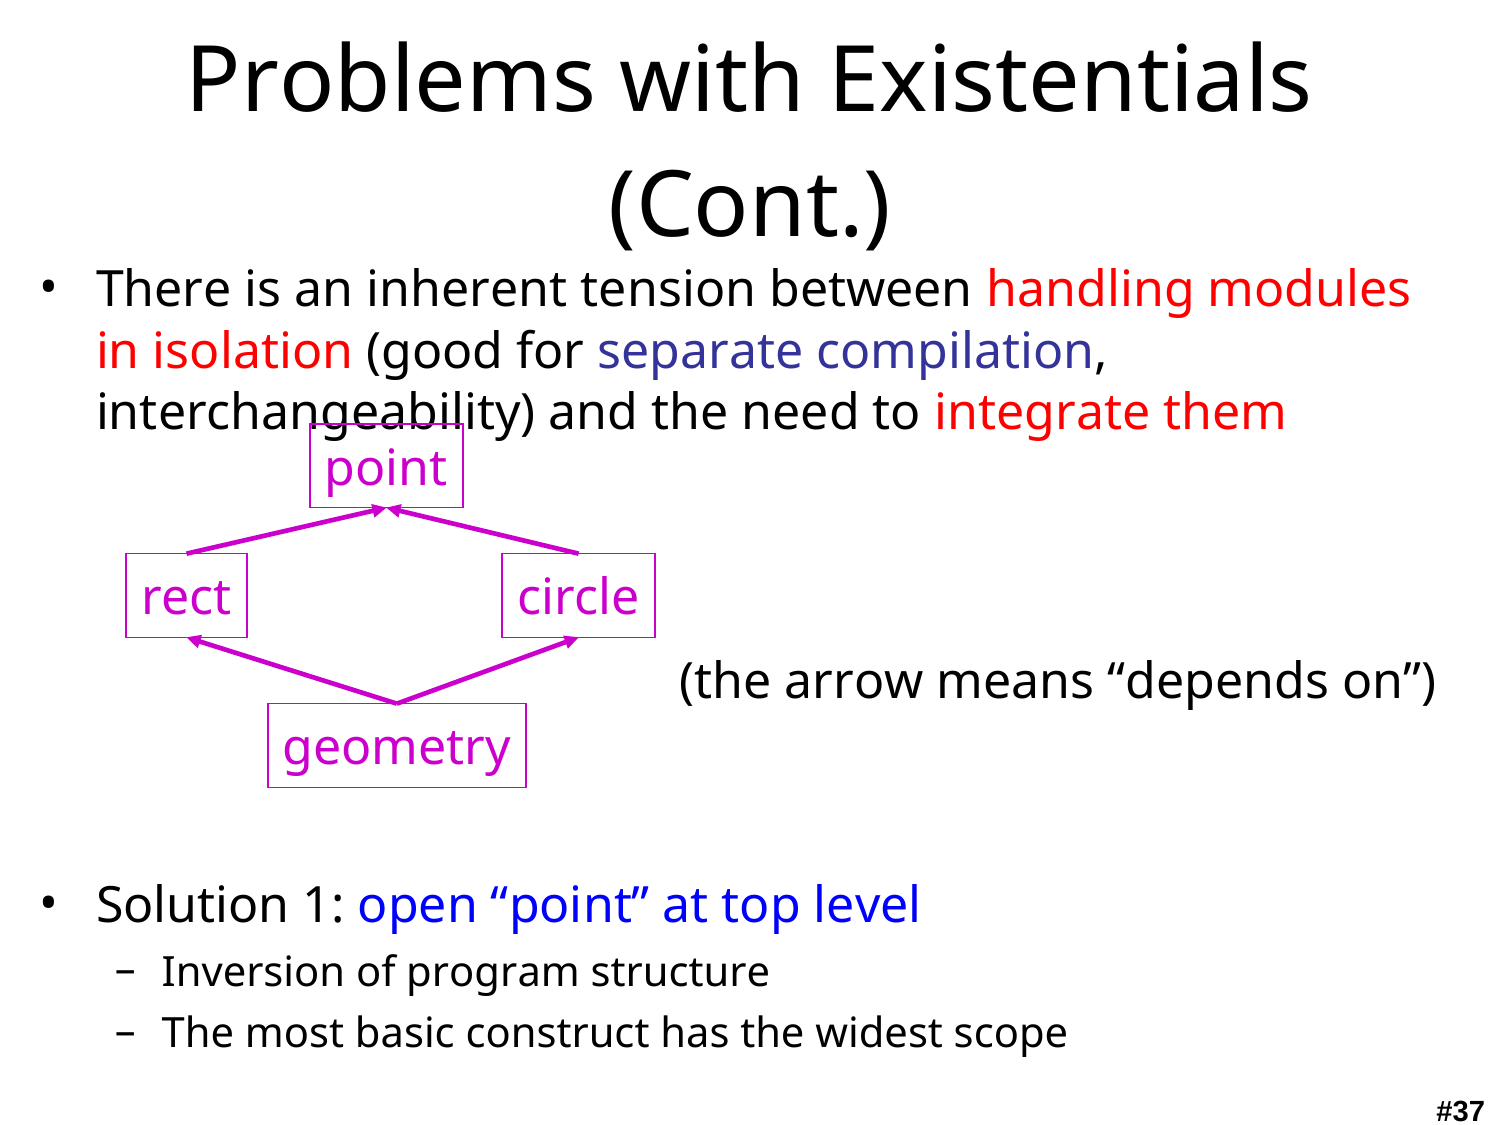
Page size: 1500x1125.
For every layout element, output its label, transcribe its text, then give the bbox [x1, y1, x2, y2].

text_box geometry [267, 703, 526, 788]
text_box rect [126, 553, 247, 638]
text_box (the arrow means “depends on”) [664, 637, 1452, 722]
title Problems with Existentials (Cont.) [24, 45, 1476, 233]
text_box point [310, 423, 463, 508]
list There is an inherent tension between handling modules in isolation (good for separate compilation, interchangeability) and the need to integrate them Solution 1: open “point” at top level Inversion of program structure The most basic construct has the widest scope [24, 249, 1476, 1075]
text_box circle [502, 553, 655, 638]
